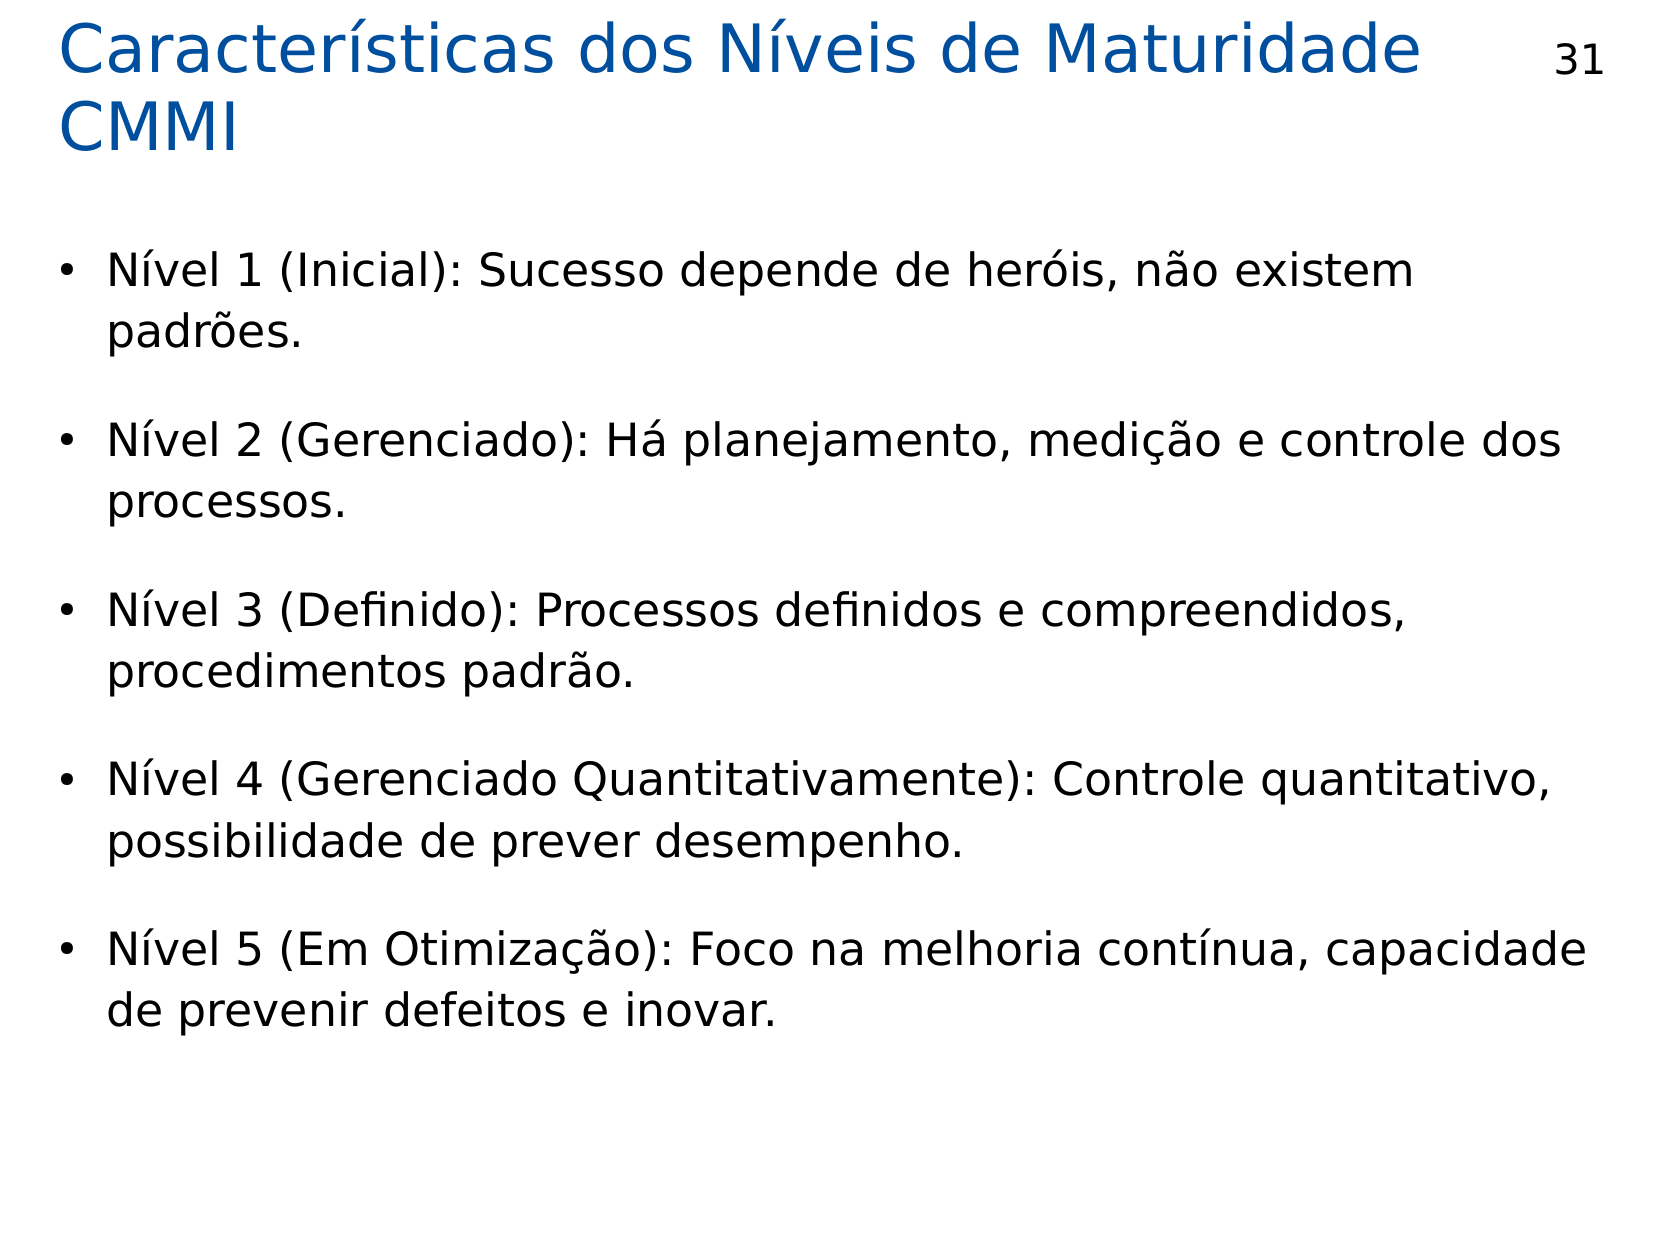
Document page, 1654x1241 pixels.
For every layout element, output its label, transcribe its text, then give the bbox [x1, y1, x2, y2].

list Nível 1 (Inicial): Sucesso depende de heróis, não existem padrões. Nível 2 (Gerenciado): Há planejamento, medição e controle dos processos. Nível 3 (Definido): Processos definidos e compreendidos, procedimentos padrão. Nível 4 (Gerenciado Quantitativamente): Controle quantitativo, possibilidade de prever desempenho. Nível 5 (Em Otimização): Foco na melhoria contínua, capacidade de prevenir defeitos e inovar. [59, 236, 1595, 1211]
title Características dos Níveis de Maturidade CMMI [59, 10, 1506, 167]
